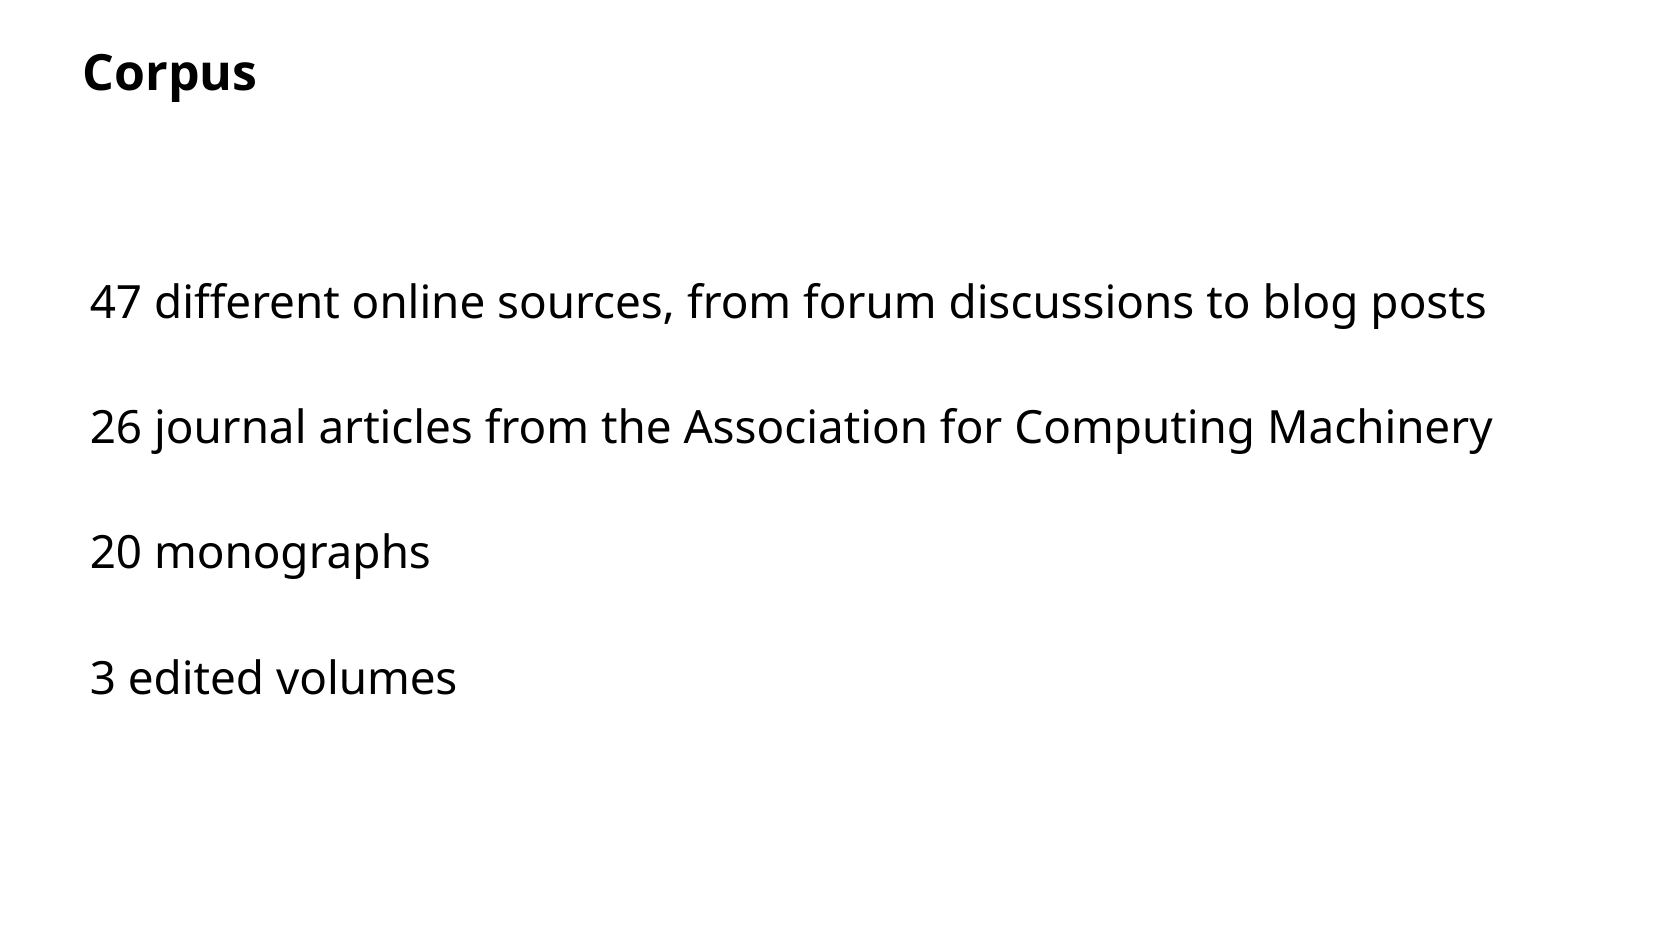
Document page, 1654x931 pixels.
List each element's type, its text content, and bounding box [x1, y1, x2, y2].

title Corpus [82, 37, 1571, 193]
text_box 47 different online sources, from forum discussions to blog posts 26 journal articles from the Association for Computing Machinery 20 monographs 3 edited volumes [75, 262, 1576, 826]
